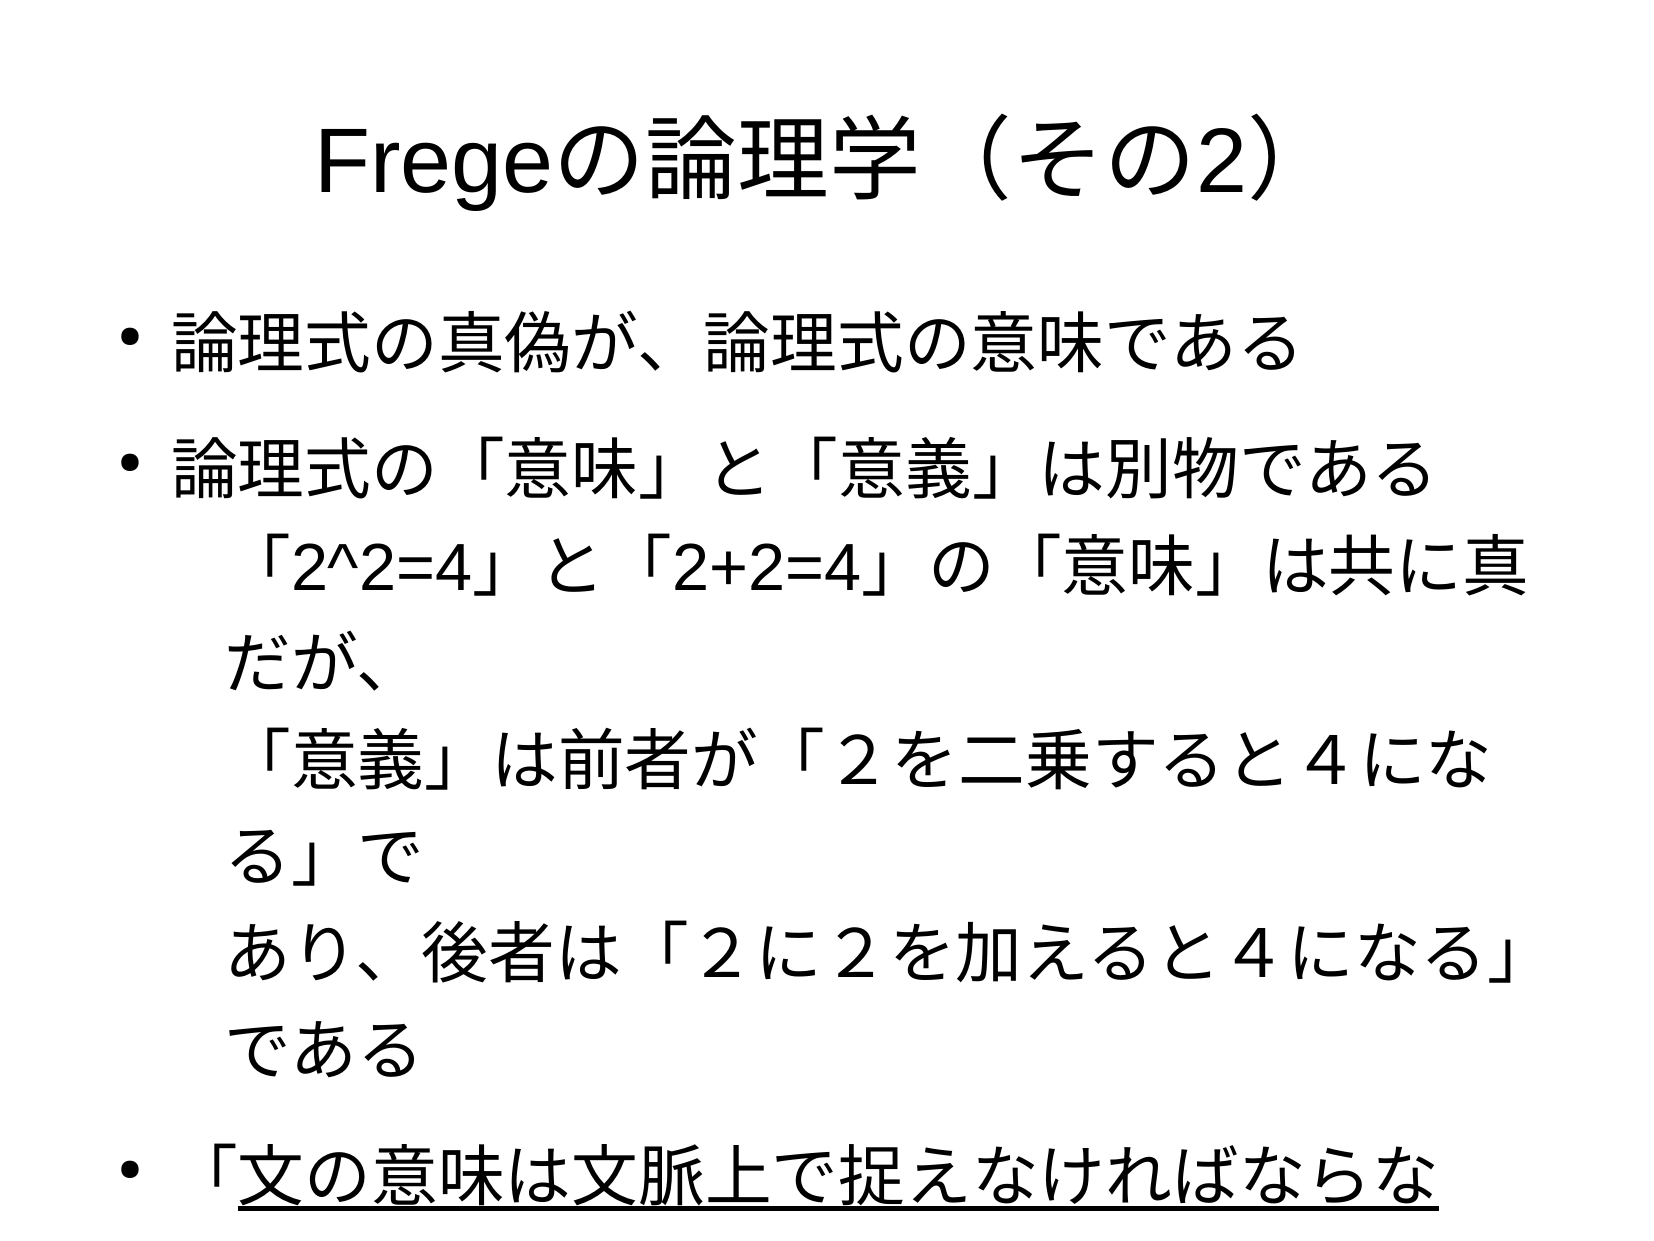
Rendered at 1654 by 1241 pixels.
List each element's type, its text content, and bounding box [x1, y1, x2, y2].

list 論理式の真偽が、論理式の意味である 論理式の「意味」と「意義」は別物である 「2^2=4」と「2+2=4」の「意味」は共に真だが、 「意義」は前者が「２を二乗すると４になる」で あり、後者は「２に２を加えると４になる」である 「文の意味は文脈上で捉えなければならない」 「文脈原理」と呼ばれる [82, 290, 1571, 1094]
title Fregeの論理学（その2） [82, 49, 1571, 257]
